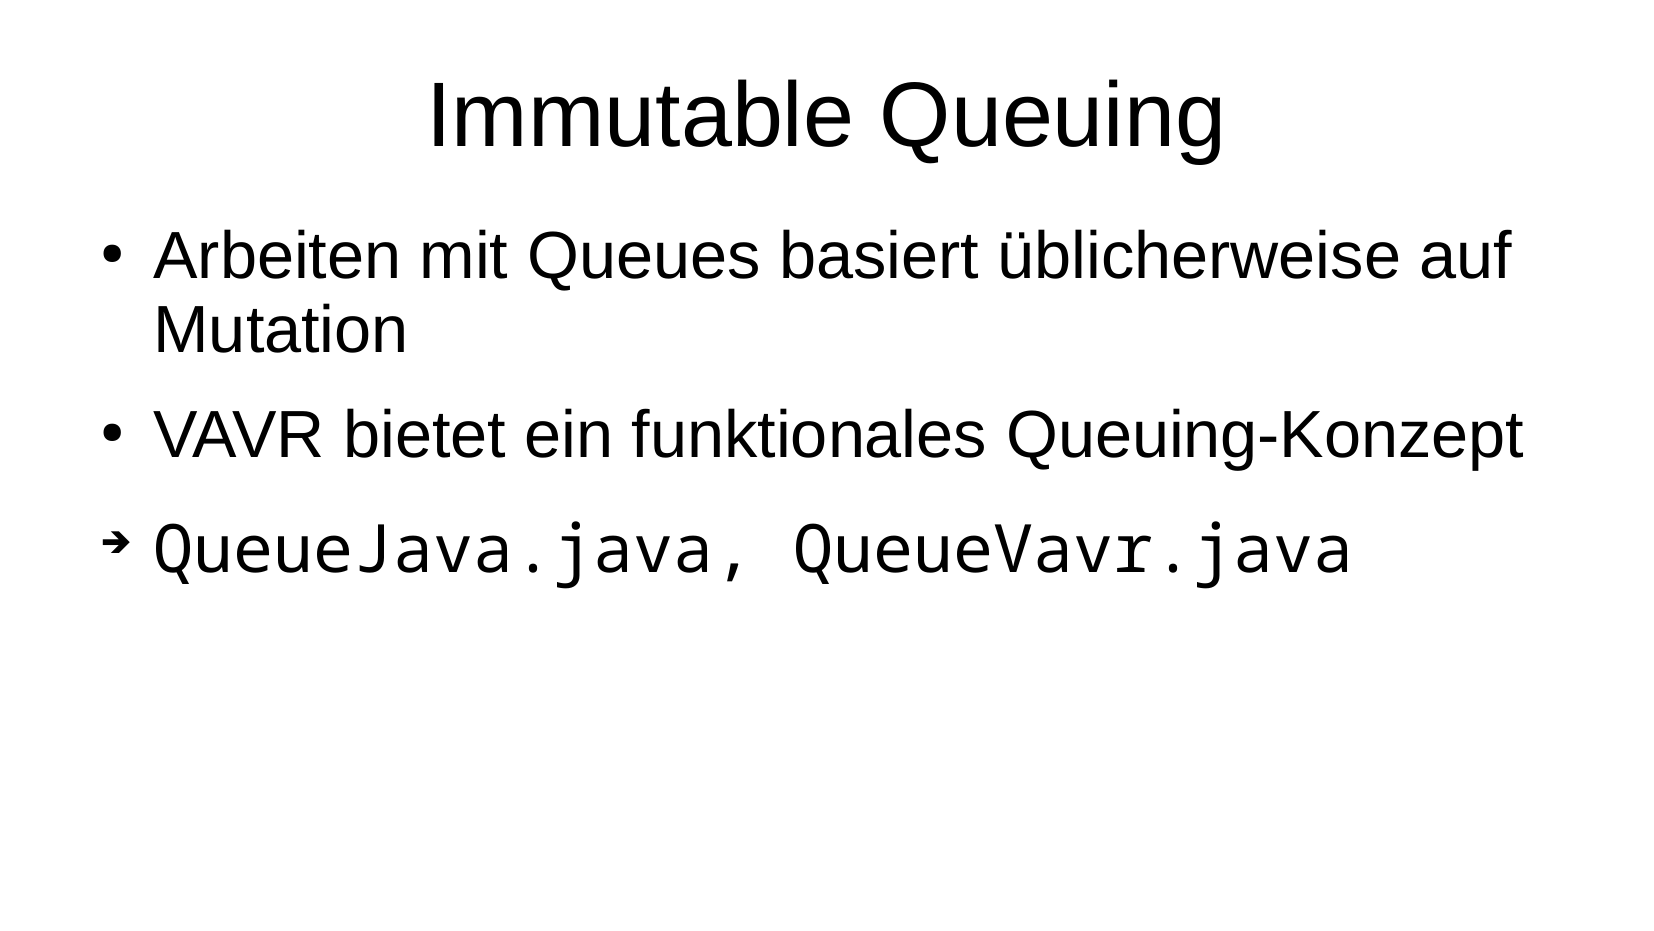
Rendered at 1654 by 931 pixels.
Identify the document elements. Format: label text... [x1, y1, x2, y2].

list Arbeiten mit Queues basiert üblicherweise auf Mutation VAVR bietet ein funktionales Queuing-Konzept QueueJava.java, QueueVavr.java [82, 217, 1571, 758]
title Immutable Queuing [82, 37, 1571, 193]
